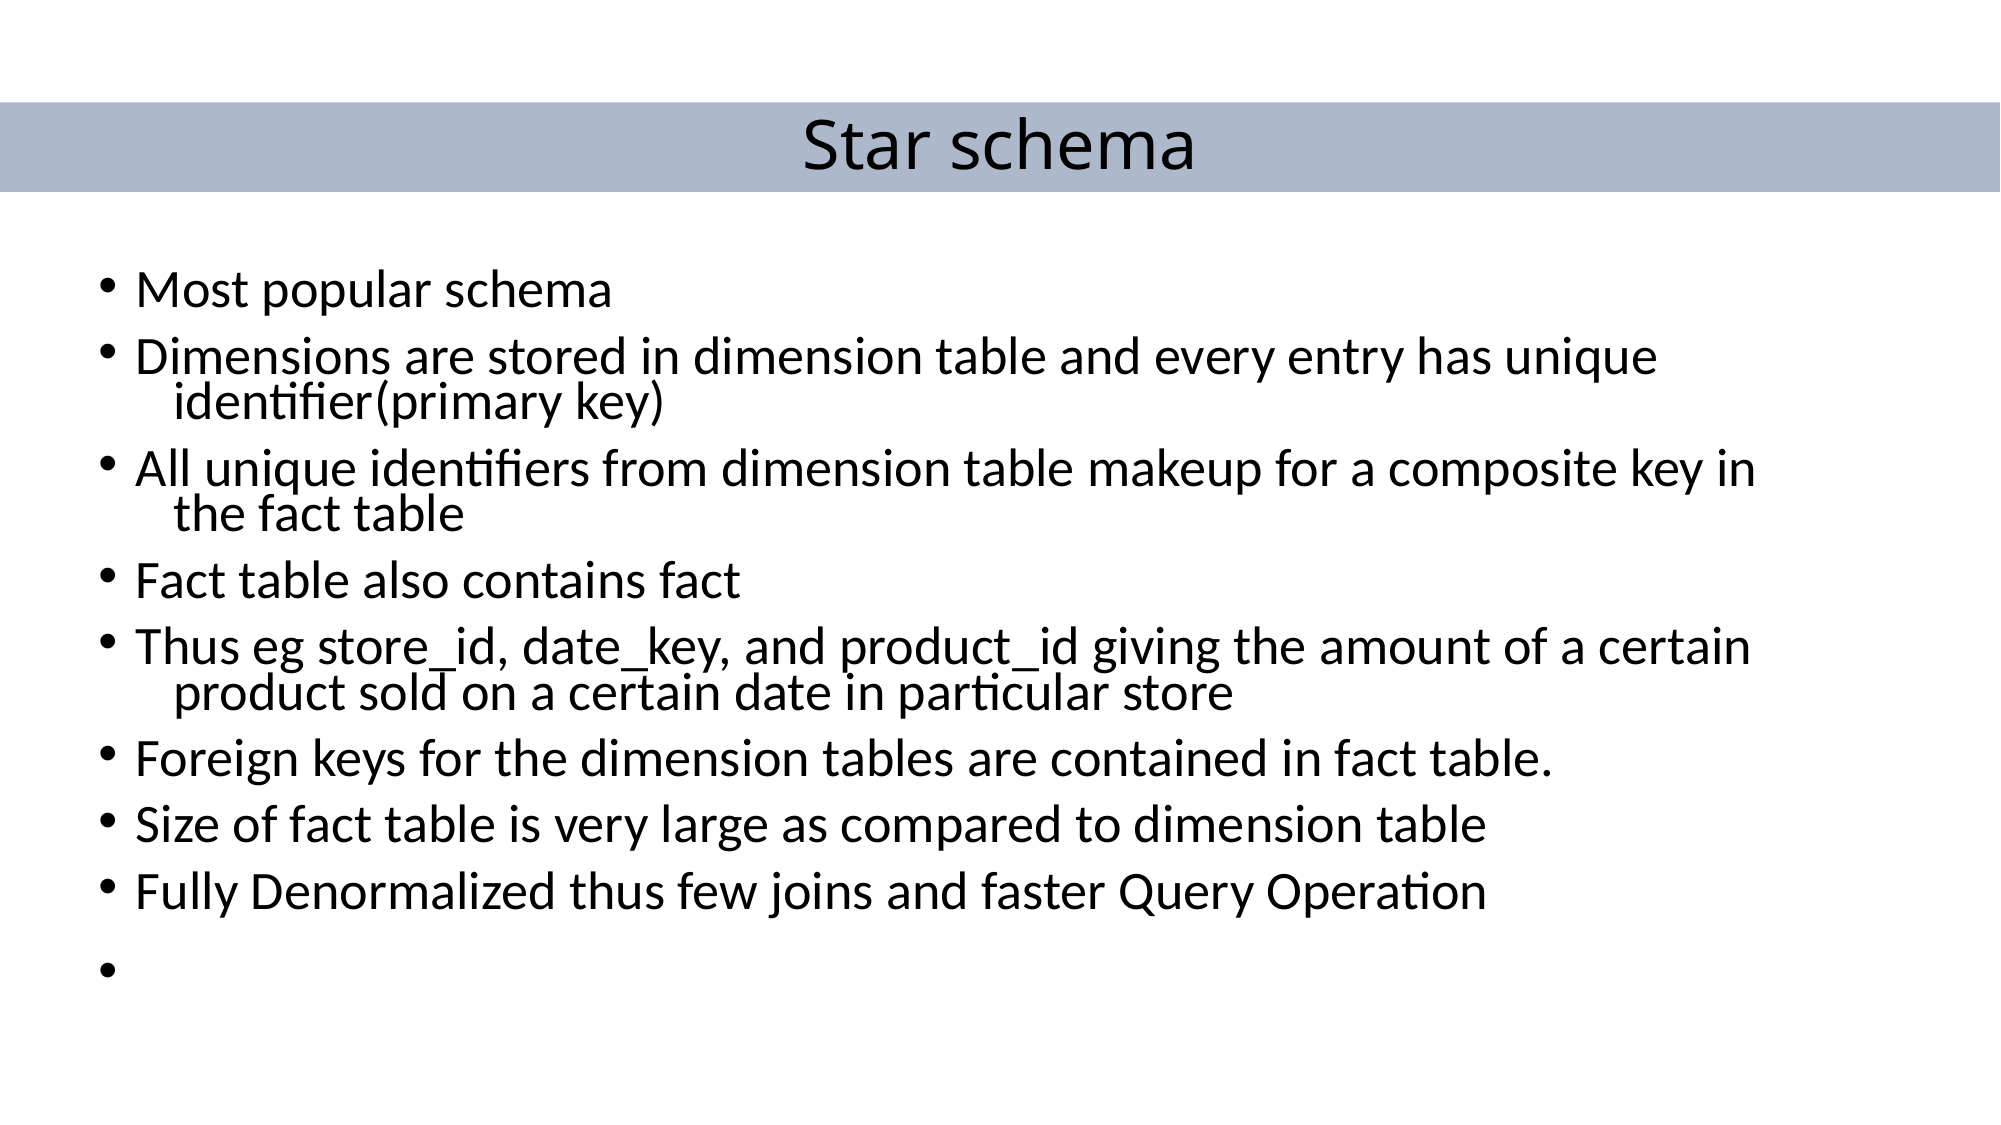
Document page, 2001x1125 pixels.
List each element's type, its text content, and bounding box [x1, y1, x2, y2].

title Star schema [0, 102, 2000, 192]
list Most popular schema Dimensions are stored in dimension table and every entry has unique identifier(primary key) All unique identifiers from dimension table makeup for a composite key in the fact table Fact table also contains fact Thus eg store_id, date_key, and product_id giving the amount of a certain product sold on a certain date in particular store Foreign keys for the dimension tables are contained in fact table. Size of fact table is very large as compared to dimension table Fully Denormalized thus few joins and faster Query Operation [83, 264, 1809, 978]
